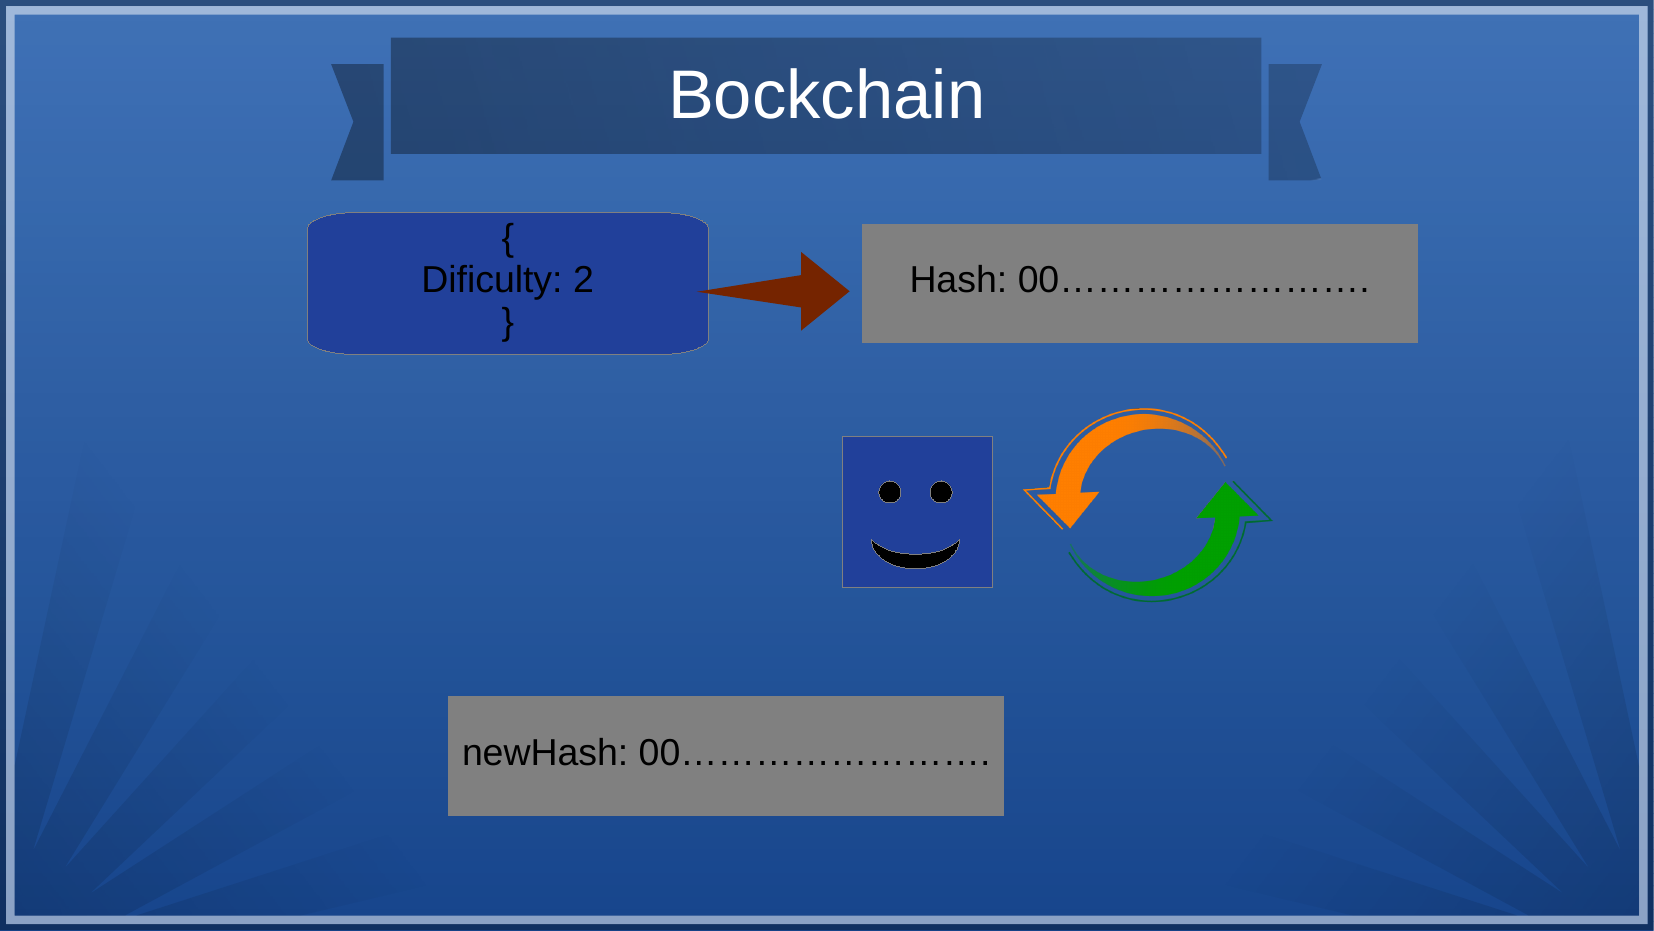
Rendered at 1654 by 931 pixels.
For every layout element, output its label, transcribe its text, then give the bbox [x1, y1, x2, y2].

picture [696, 251, 850, 331]
title Bockchain [389, 35, 1264, 154]
text_box [842, 436, 993, 588]
text_box { Dificulty: 2 } [307, 212, 709, 355]
text_box newHash: 00……………………. [448, 696, 1004, 816]
picture [1019, 401, 1276, 610]
text_box Hash: 00……………………. [862, 224, 1418, 343]
